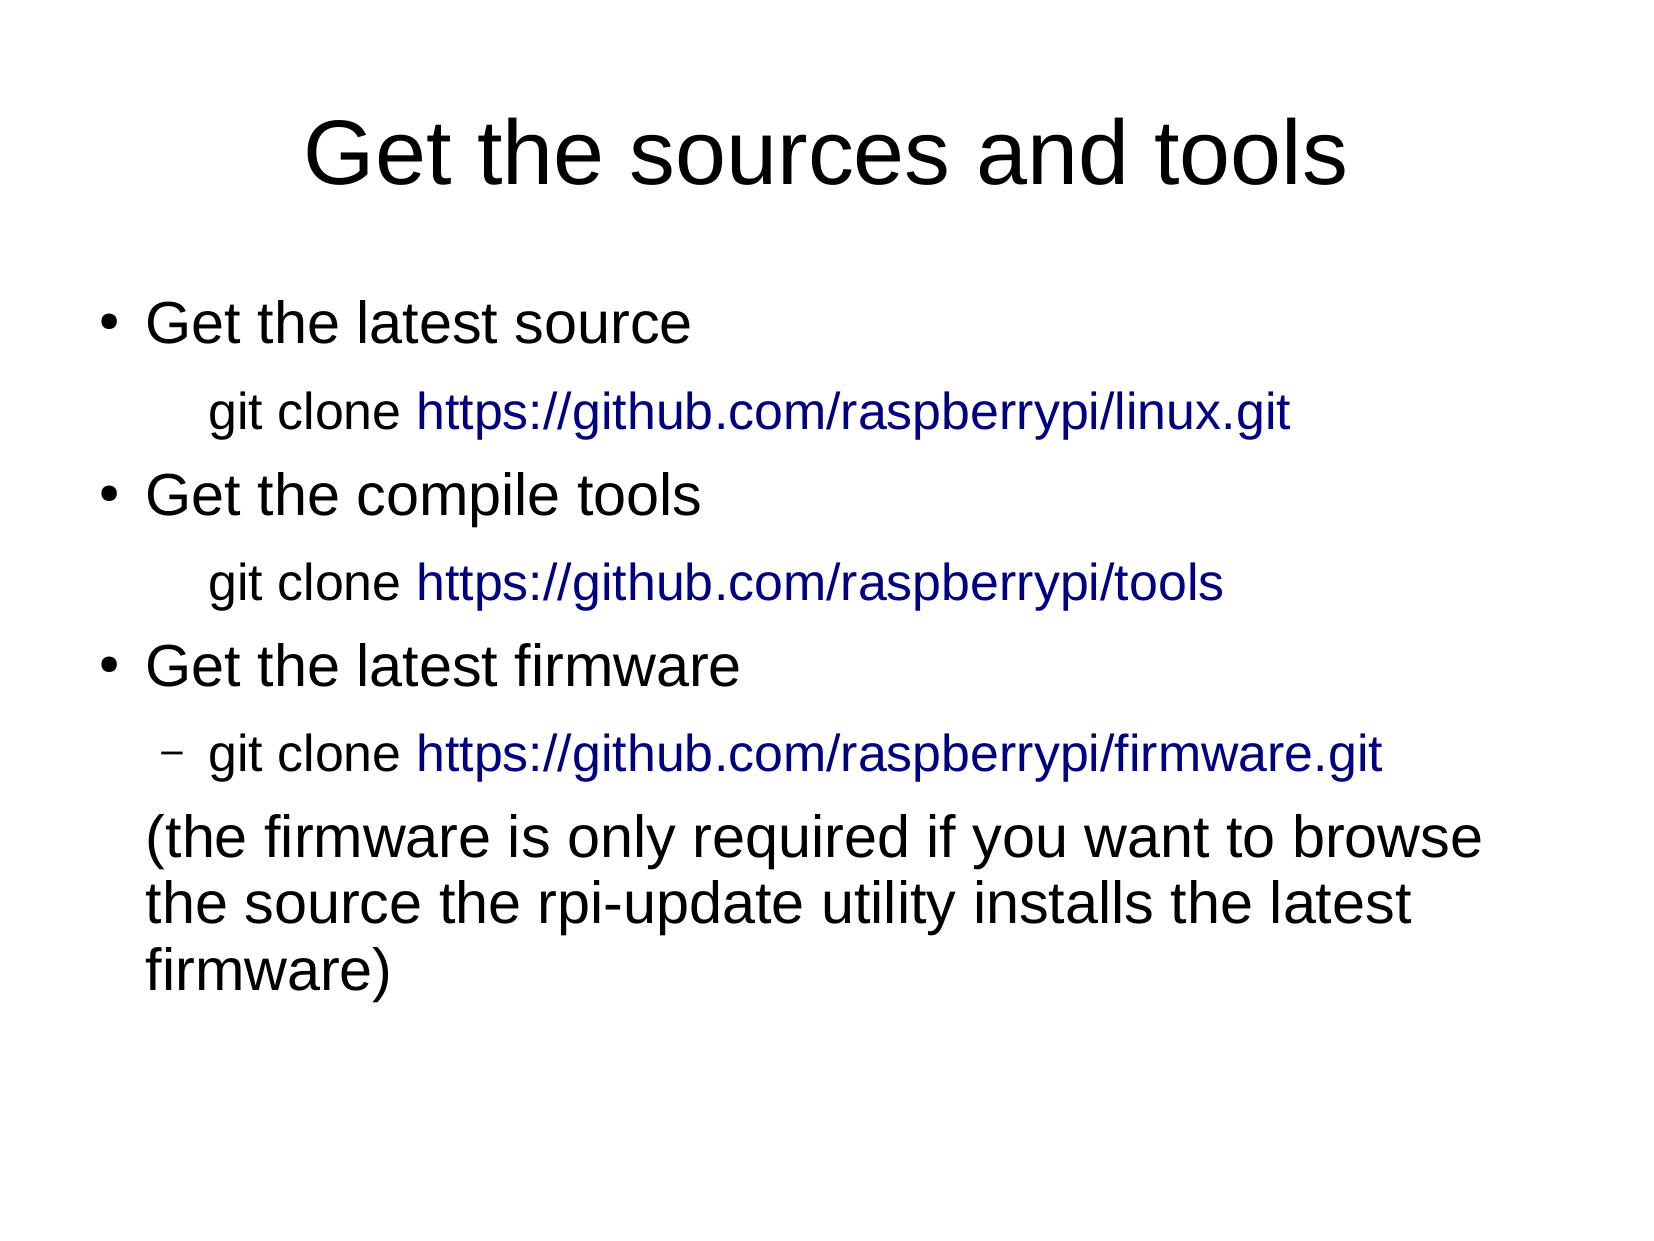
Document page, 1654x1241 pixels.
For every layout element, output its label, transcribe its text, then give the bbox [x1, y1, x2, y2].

title Get the sources and tools [82, 49, 1571, 257]
list Get the latest source git clone https://github.com/raspberrypi/linux.git Get the compile tools git clone https://github.com/raspberrypi/tools Get the latest firmware git clone https://github.com/raspberrypi/firmware.git (the firmware is only required if you want to browse the source the rpi-update utility installs the latest firmware) [82, 290, 1571, 1010]
